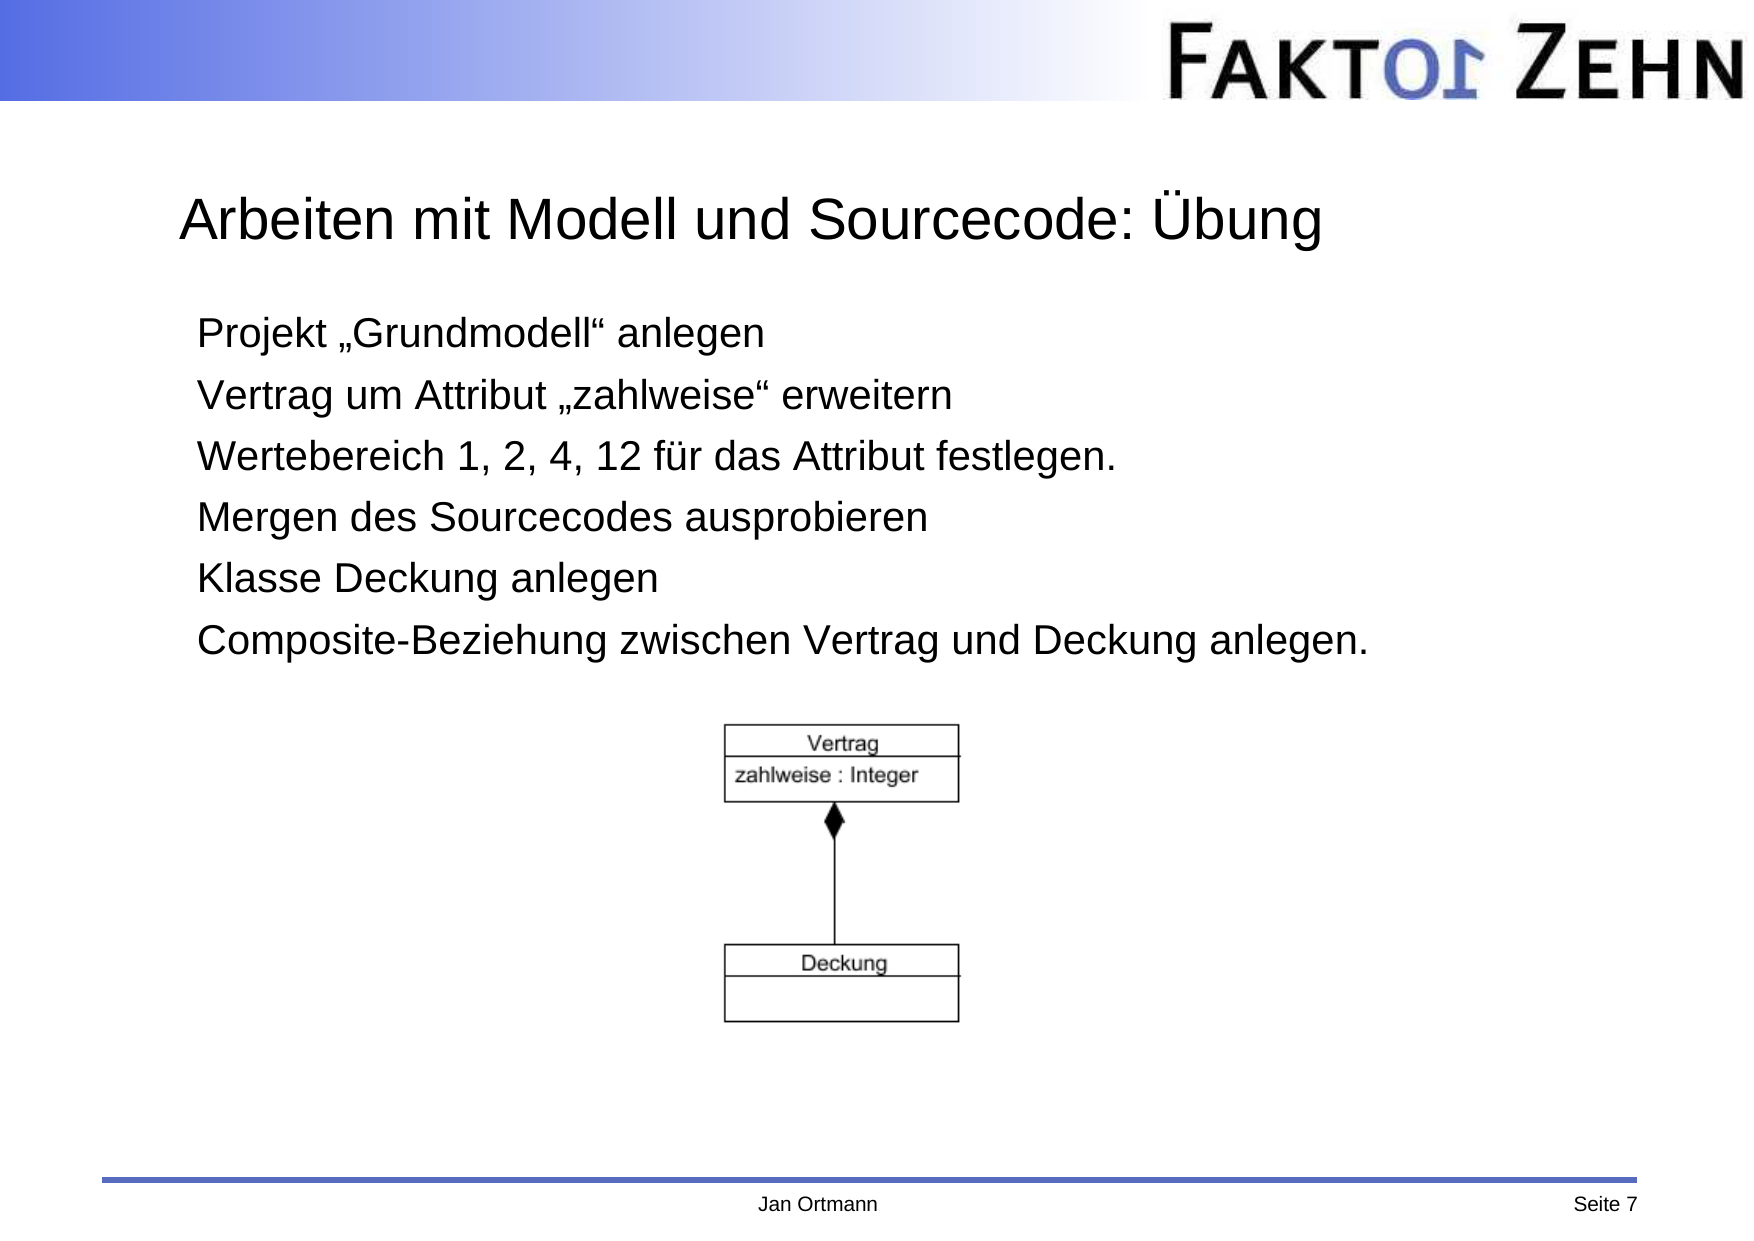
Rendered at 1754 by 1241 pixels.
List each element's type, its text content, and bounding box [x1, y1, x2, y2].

list Projekt „Grundmodell“ anlegen Vertrag um Attribut „zahlweise“ erweitern Wertebereich 1, 2, 4, 12 für das Attribut festlegen. Mergen des Sourcecodes ausprobieren Klasse Deckung anlegen Composite-Beziehung zwischen Vertrag und Deckung anlegen. [179, 310, 1576, 1078]
title Arbeiten mit Modell und Sourcecode: Übung [179, 142, 1576, 296]
picture [693, 693, 991, 1054]
picture [1162, 7, 1752, 100]
